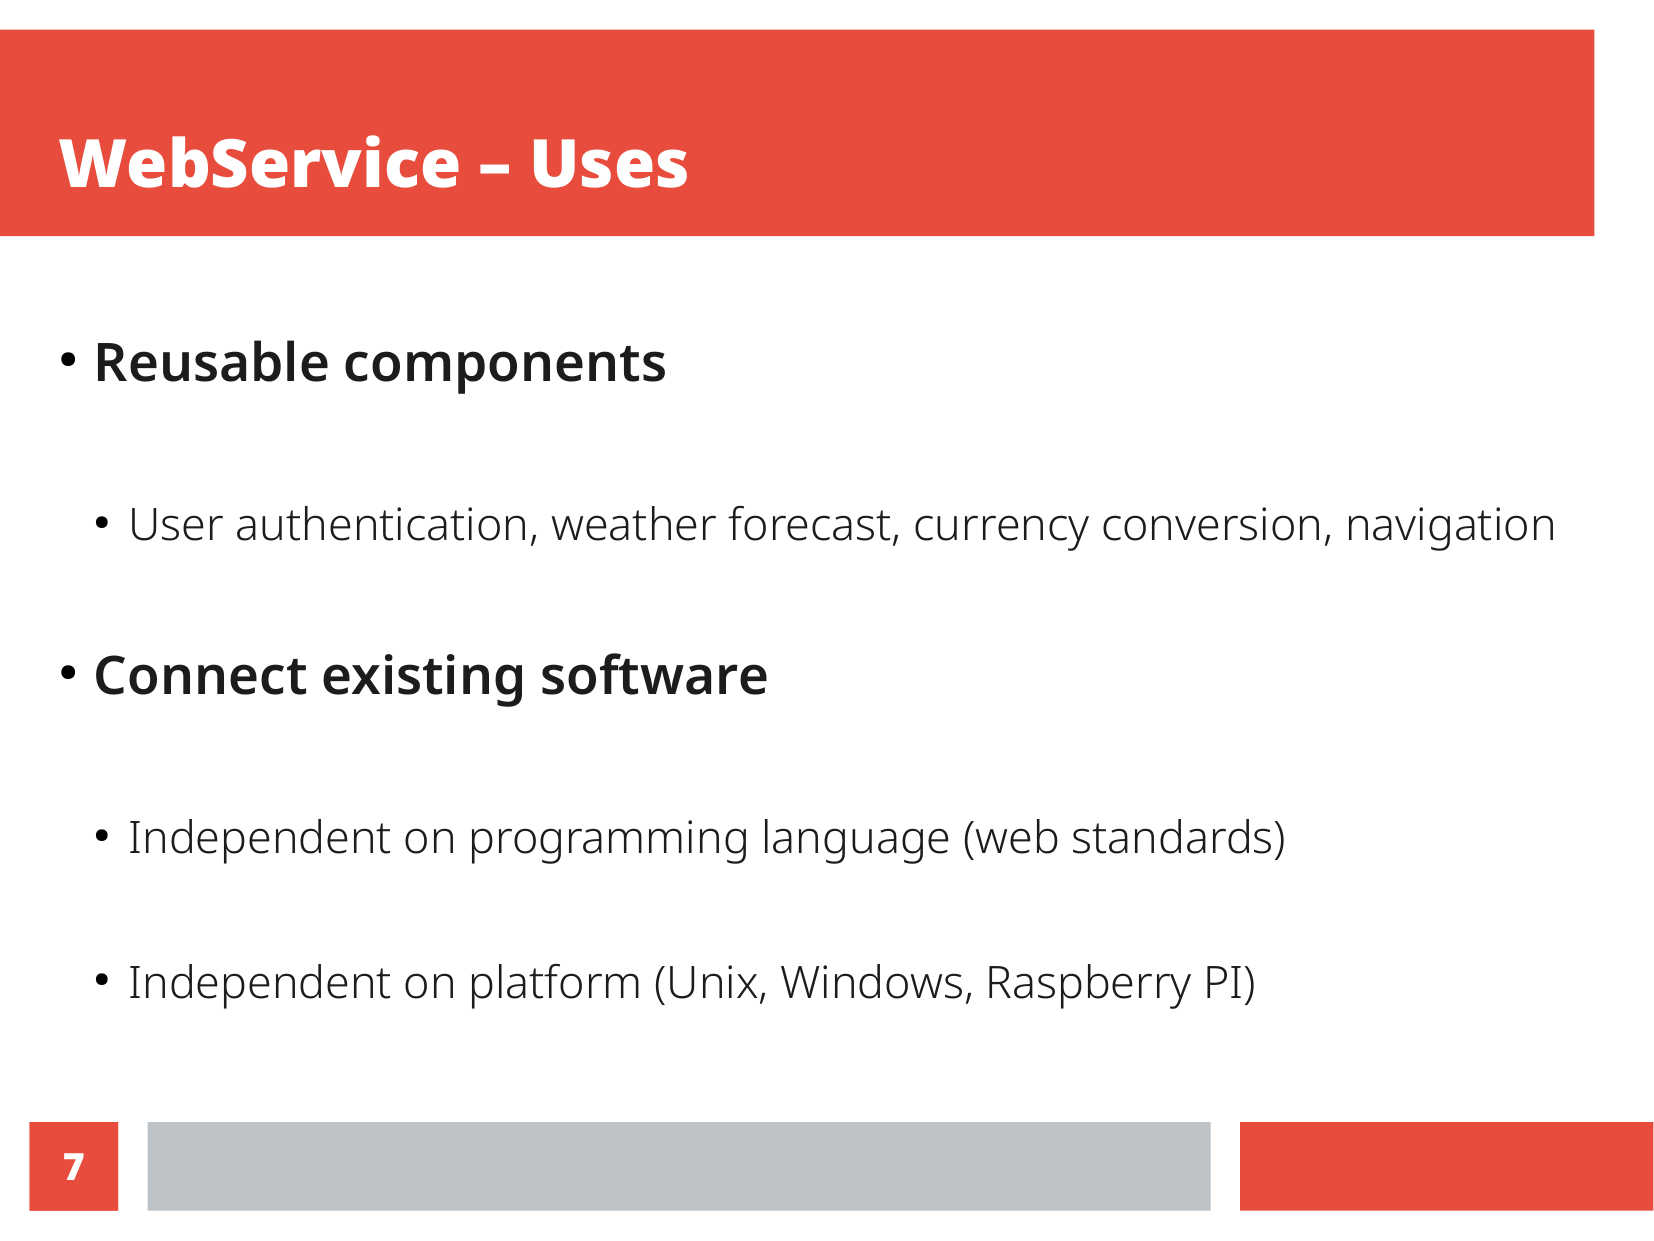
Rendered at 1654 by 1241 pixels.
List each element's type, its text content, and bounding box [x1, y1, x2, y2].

title WebService – Uses [59, 59, 1595, 207]
list Reusable components User authentication, weather forecast, currency conversion, navigation Connect existing software Independent on programming language (web standards) Independent on platform (Unix, Windows, Raspberry PI) [59, 324, 1565, 1093]
